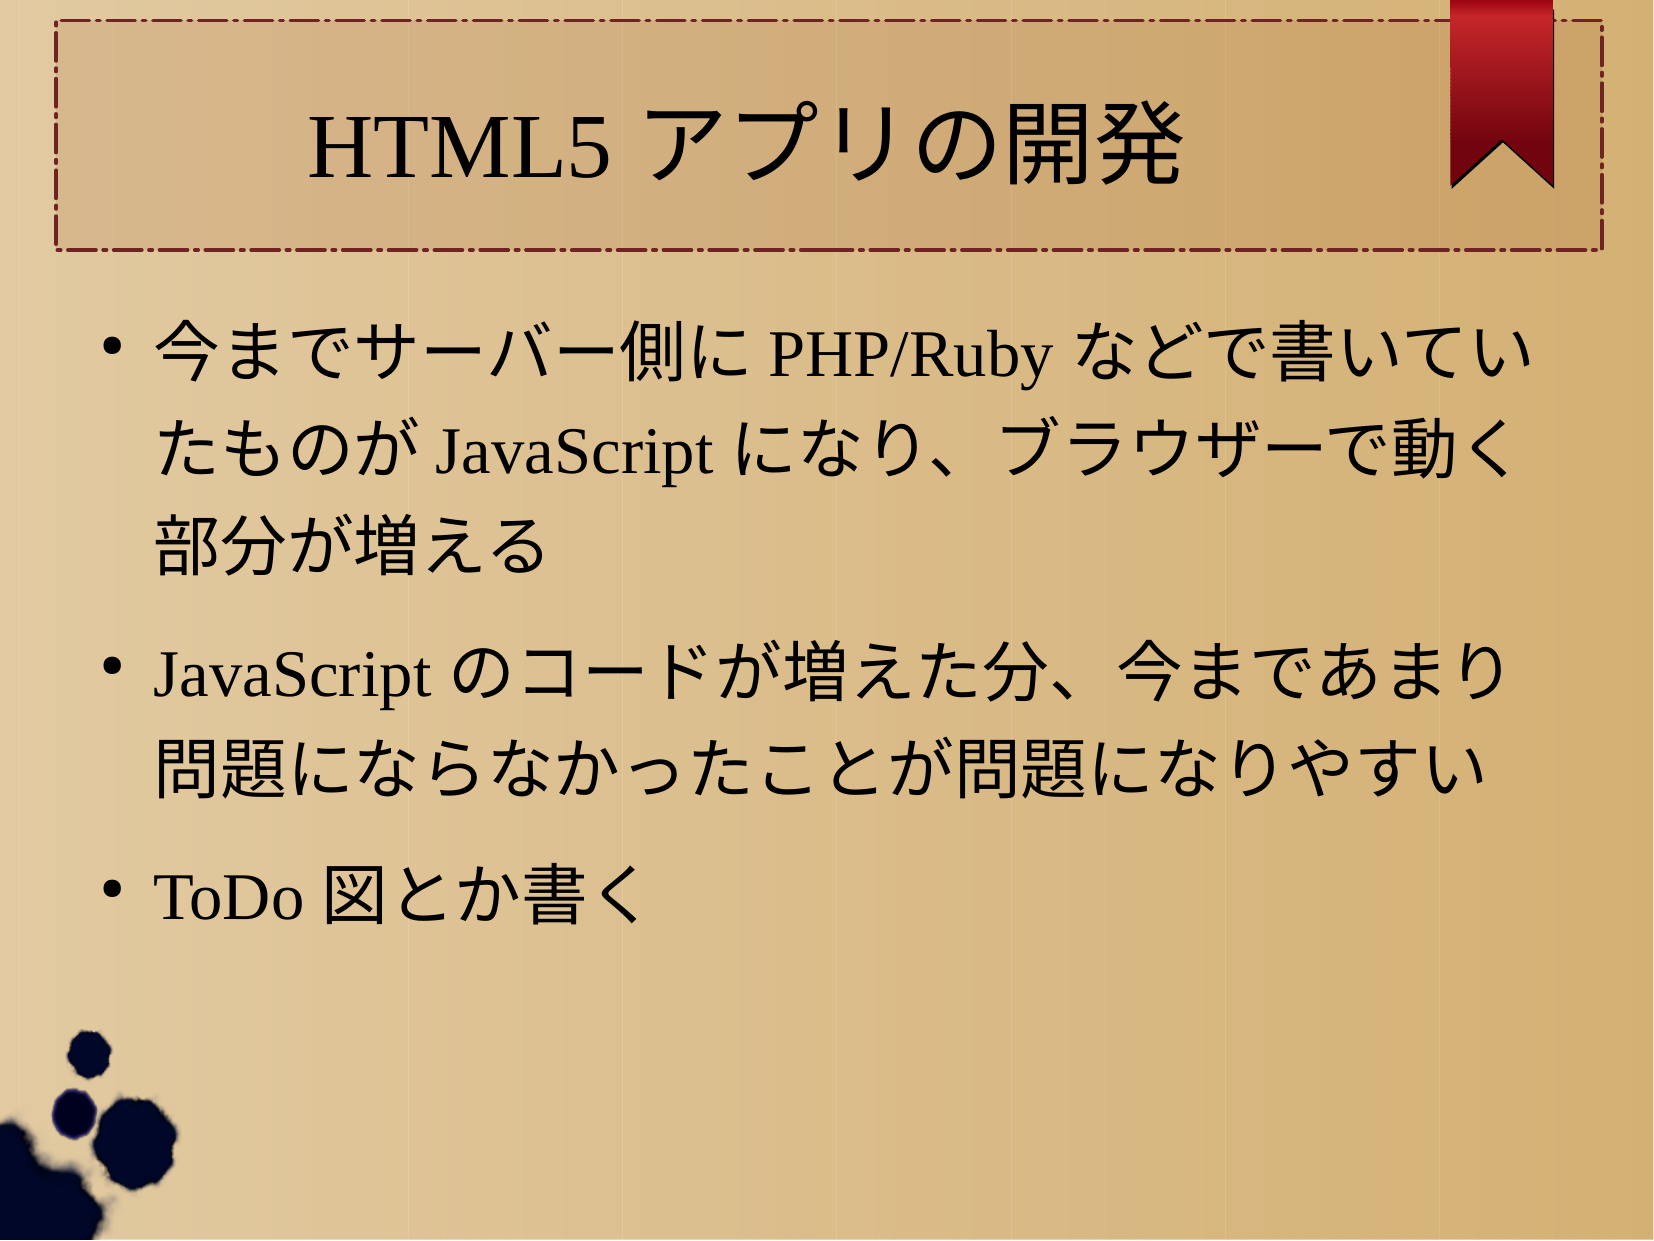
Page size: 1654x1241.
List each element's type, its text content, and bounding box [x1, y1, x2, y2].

list 今までサーバー側に PHP/Ruby などで書いていたものが JavaScript になり、ブラウザーで動く部分が増える JavaScript のコードが増えた分、今まであまり問題にならなかったことが問題になりやすい ToDo 図とか書く [82, 299, 1571, 1019]
title HTML5 アプリの開発 [82, 47, 1412, 229]
